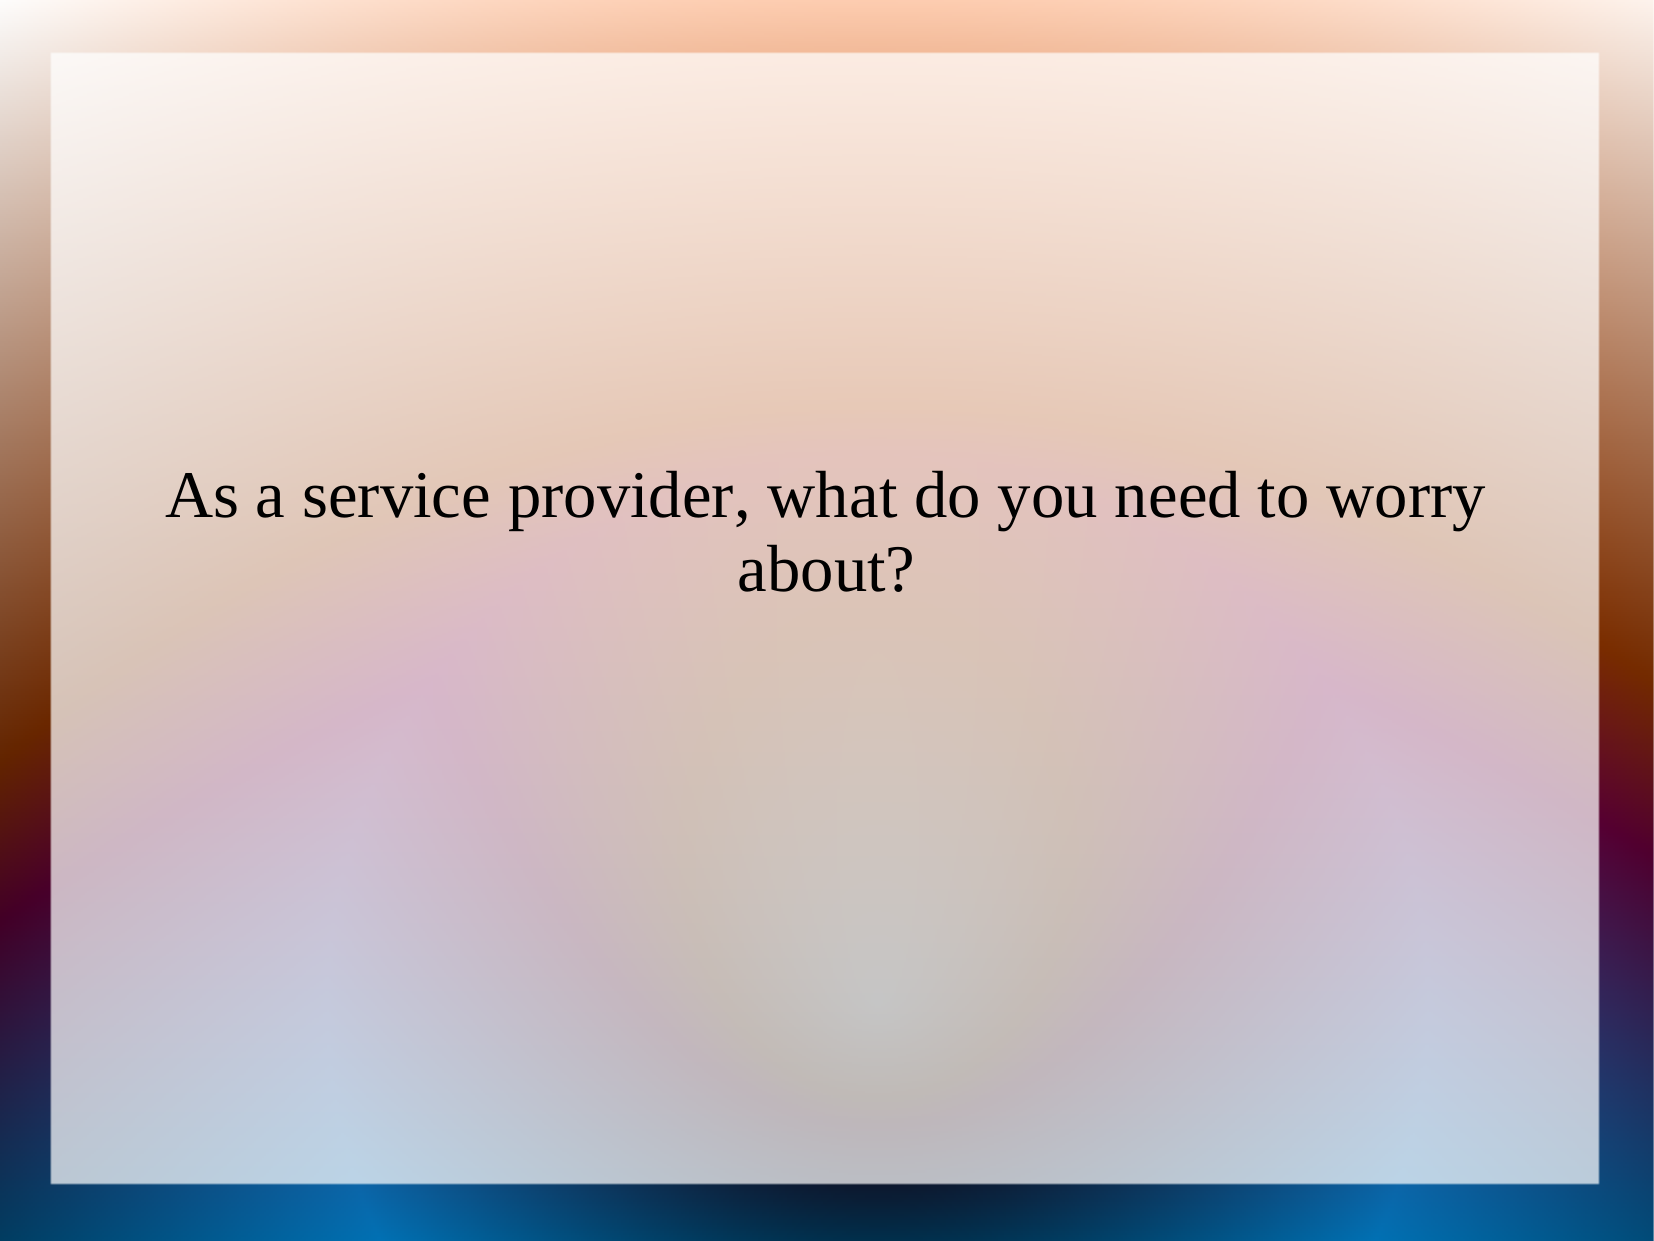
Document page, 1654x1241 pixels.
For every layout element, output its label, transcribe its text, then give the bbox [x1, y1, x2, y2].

subtitle As a service provider, what do you need to worry about? [82, 55, 1571, 1010]
picture [0, 0, 1654, 1241]
